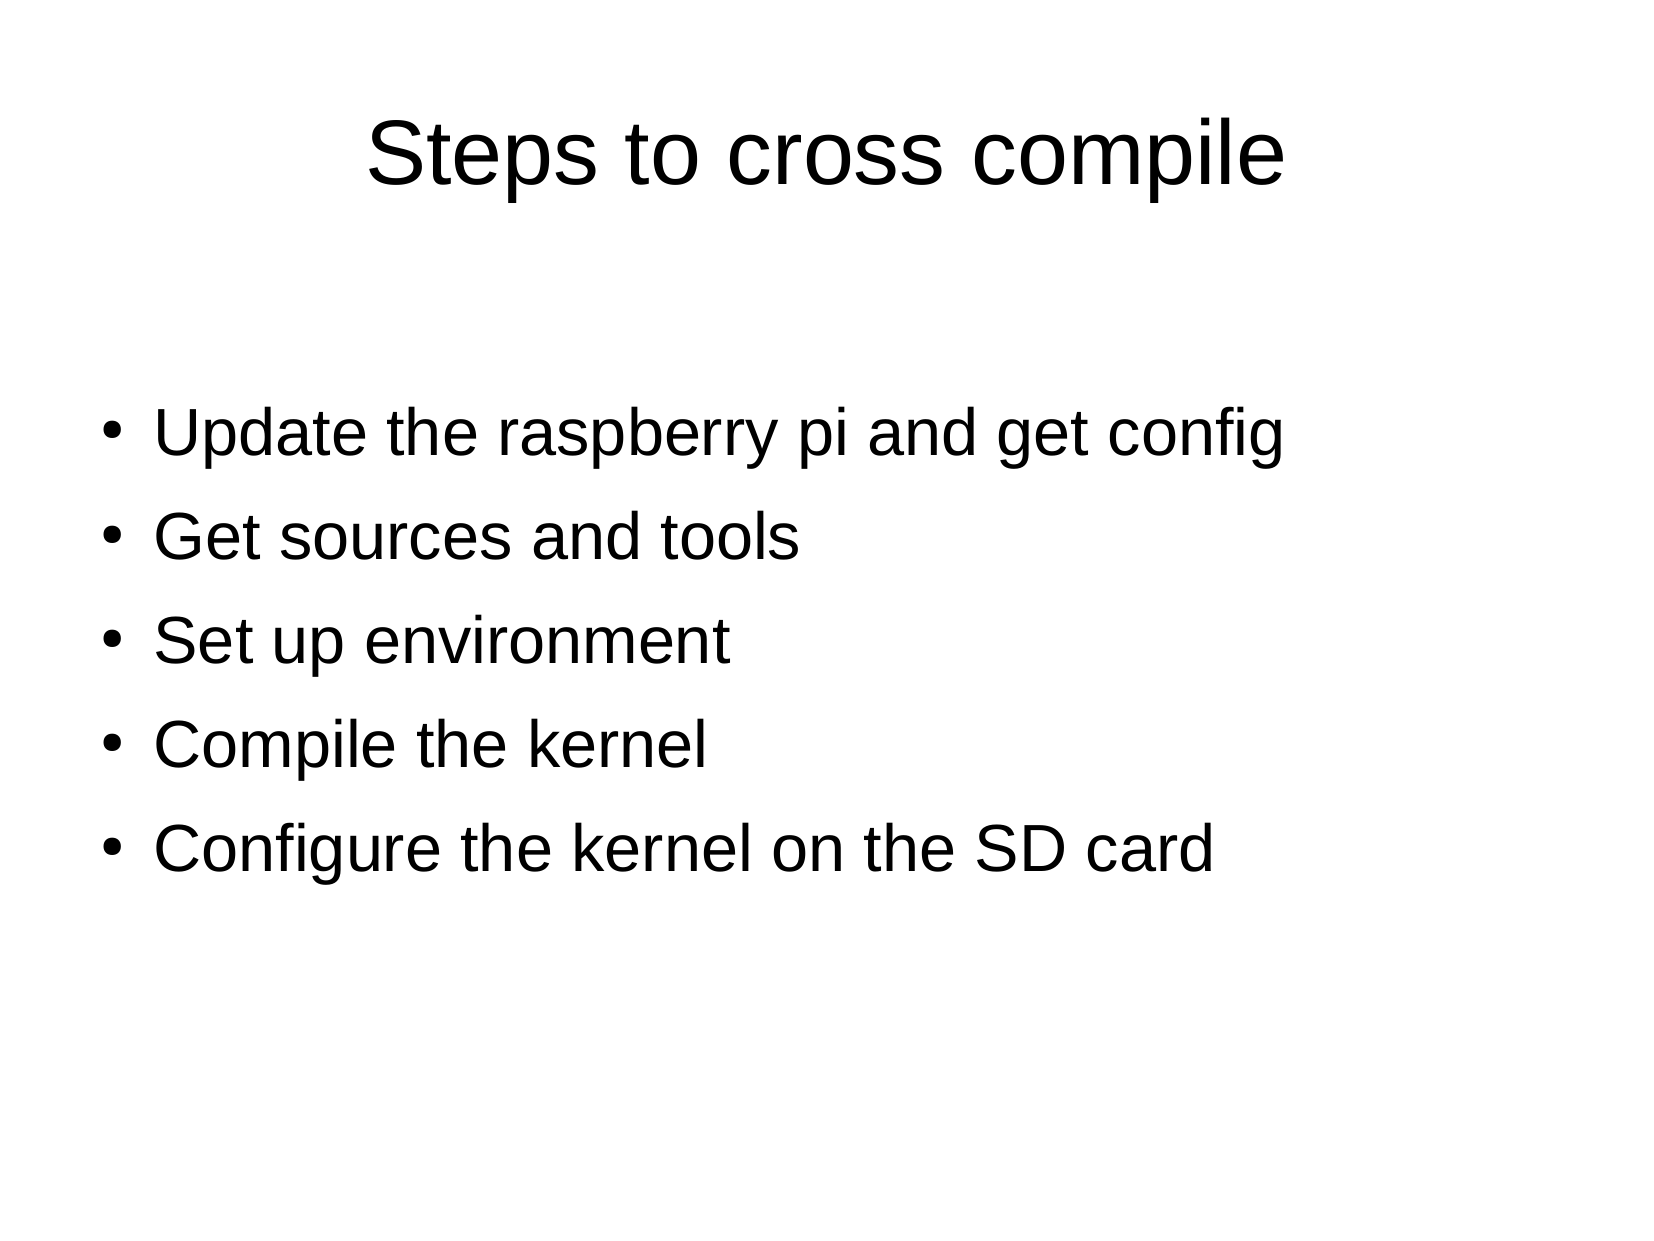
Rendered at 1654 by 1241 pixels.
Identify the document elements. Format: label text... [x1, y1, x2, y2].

title Steps to cross compile [82, 49, 1571, 257]
list Update the raspberry pi and get config Get sources and tools Set up environment Compile the kernel Configure the kernel on the SD card [82, 290, 1571, 1010]
